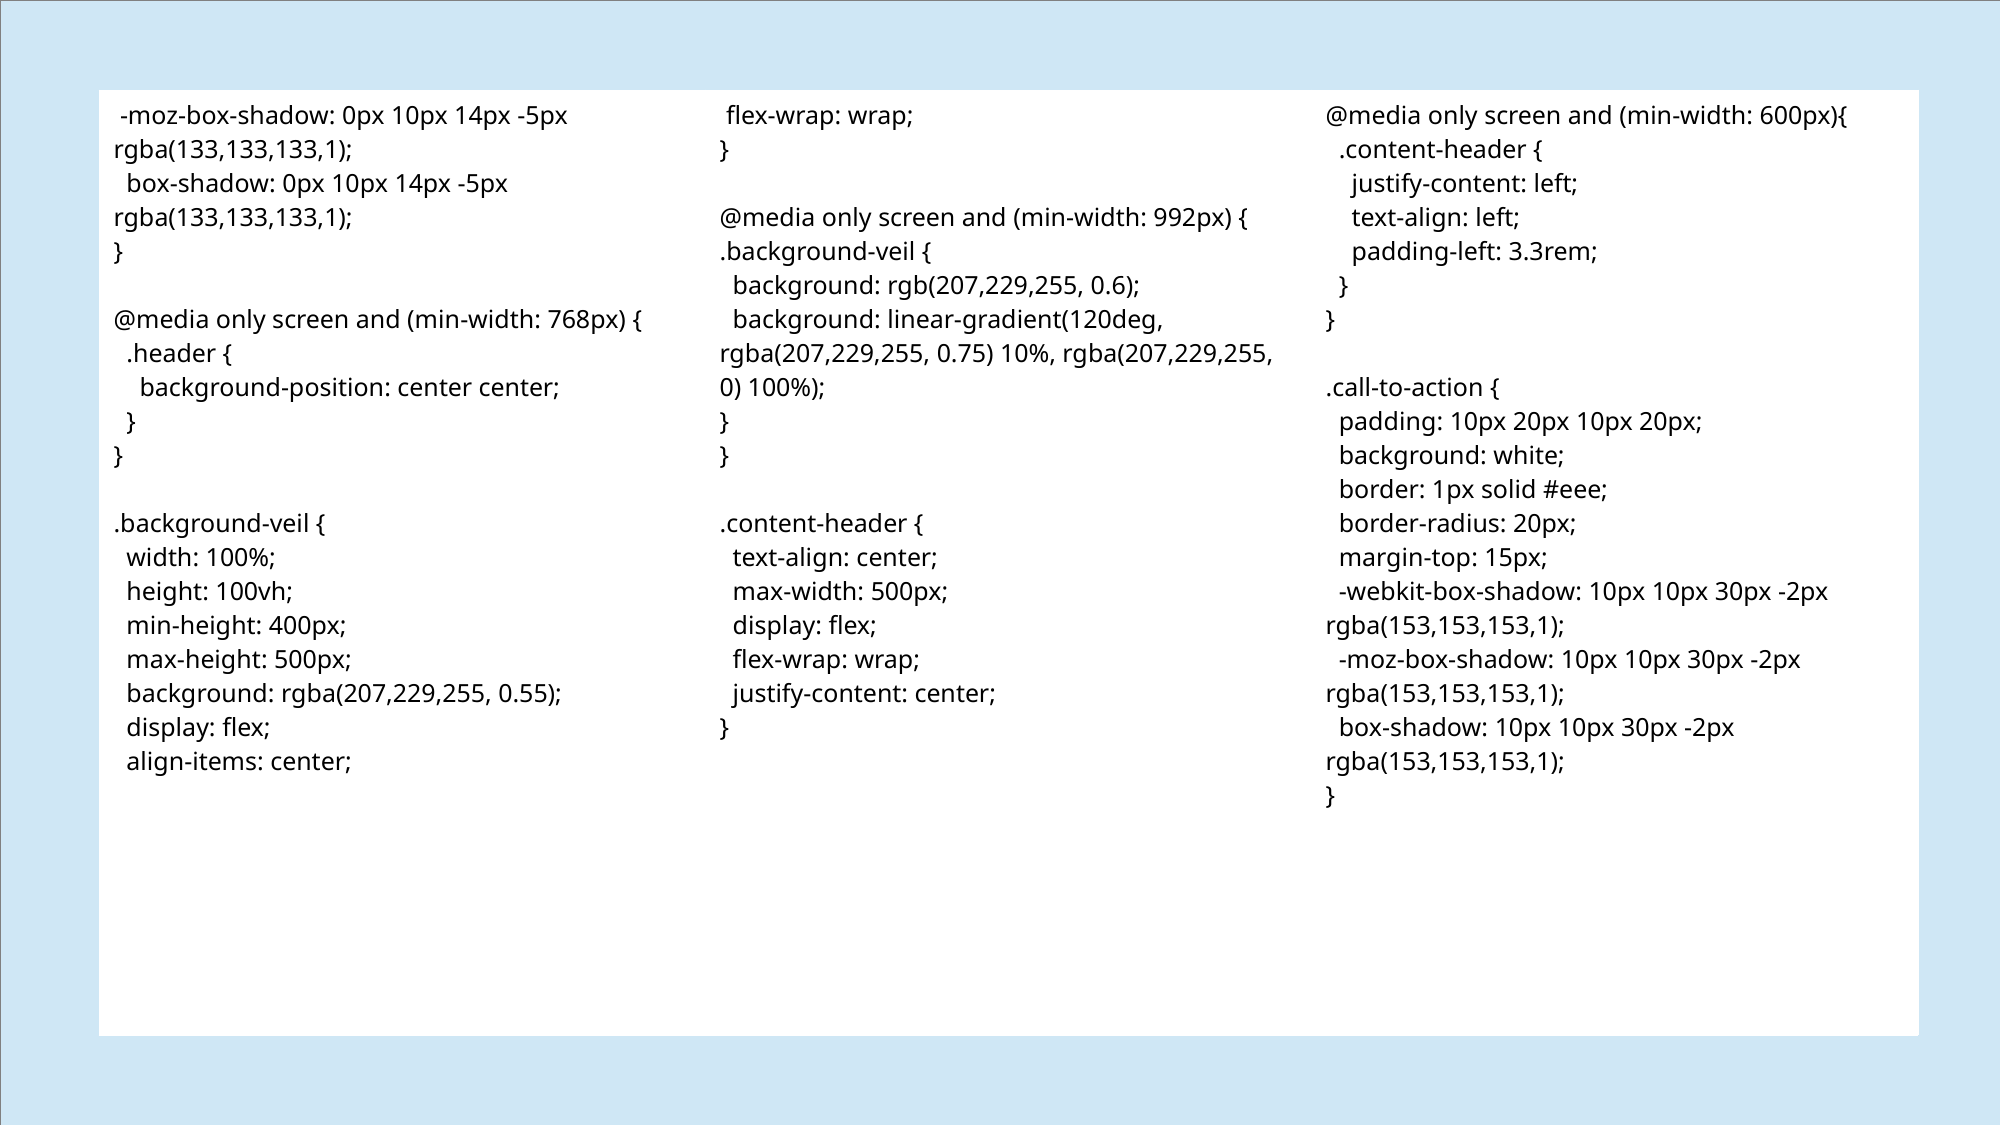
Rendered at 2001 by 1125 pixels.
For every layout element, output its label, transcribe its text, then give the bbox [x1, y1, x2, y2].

table_header flex-wrap: wrap; } @media only screen and (min-width: 992px) { .background-veil { background: rgb(207,229,255, 0.6); background: linear-gradient(120deg, rgba(207,229,255, 0.75) 10%, rgba(207,229,255, 0) 100%); } } .content-header { text-align: center; max-width: 500px; display: flex; flex-wrap: wrap; justify-content: center; } [706, 91, 1311, 1035]
table_header -moz-box-shadow: 0px 10px 14px -5px rgba(133,133,133,1); box-shadow: 0px 10px 14px -5px rgba(133,133,133,1); } @media only screen and (min-width: 768px) { .header { background-position: center center; } } .background-veil { width: 100%; height: 100vh; min-height: 400px; max-height: 500px; background: rgba(207,229,255, 0.55); display: flex; align-items: center; [100, 91, 705, 1035]
text_box [0, 0, 2000, 1125]
table_header @media only screen and (min-width: 600px){ .content-header { justify-content: left; text-align: left; padding-left: 3.3rem; } } .call-to-action { padding: 10px 20px 10px 20px; background: white; border: 1px solid #eee; border-radius: 20px; margin-top: 15px; -webkit-box-shadow: 10px 10px 30px -2px rgba(153,153,153,1); -moz-box-shadow: 10px 10px 30px -2px rgba(153,153,153,1); box-shadow: 10px 10px 30px -2px rgba(153,153,153,1); } [1312, 91, 1918, 1035]
